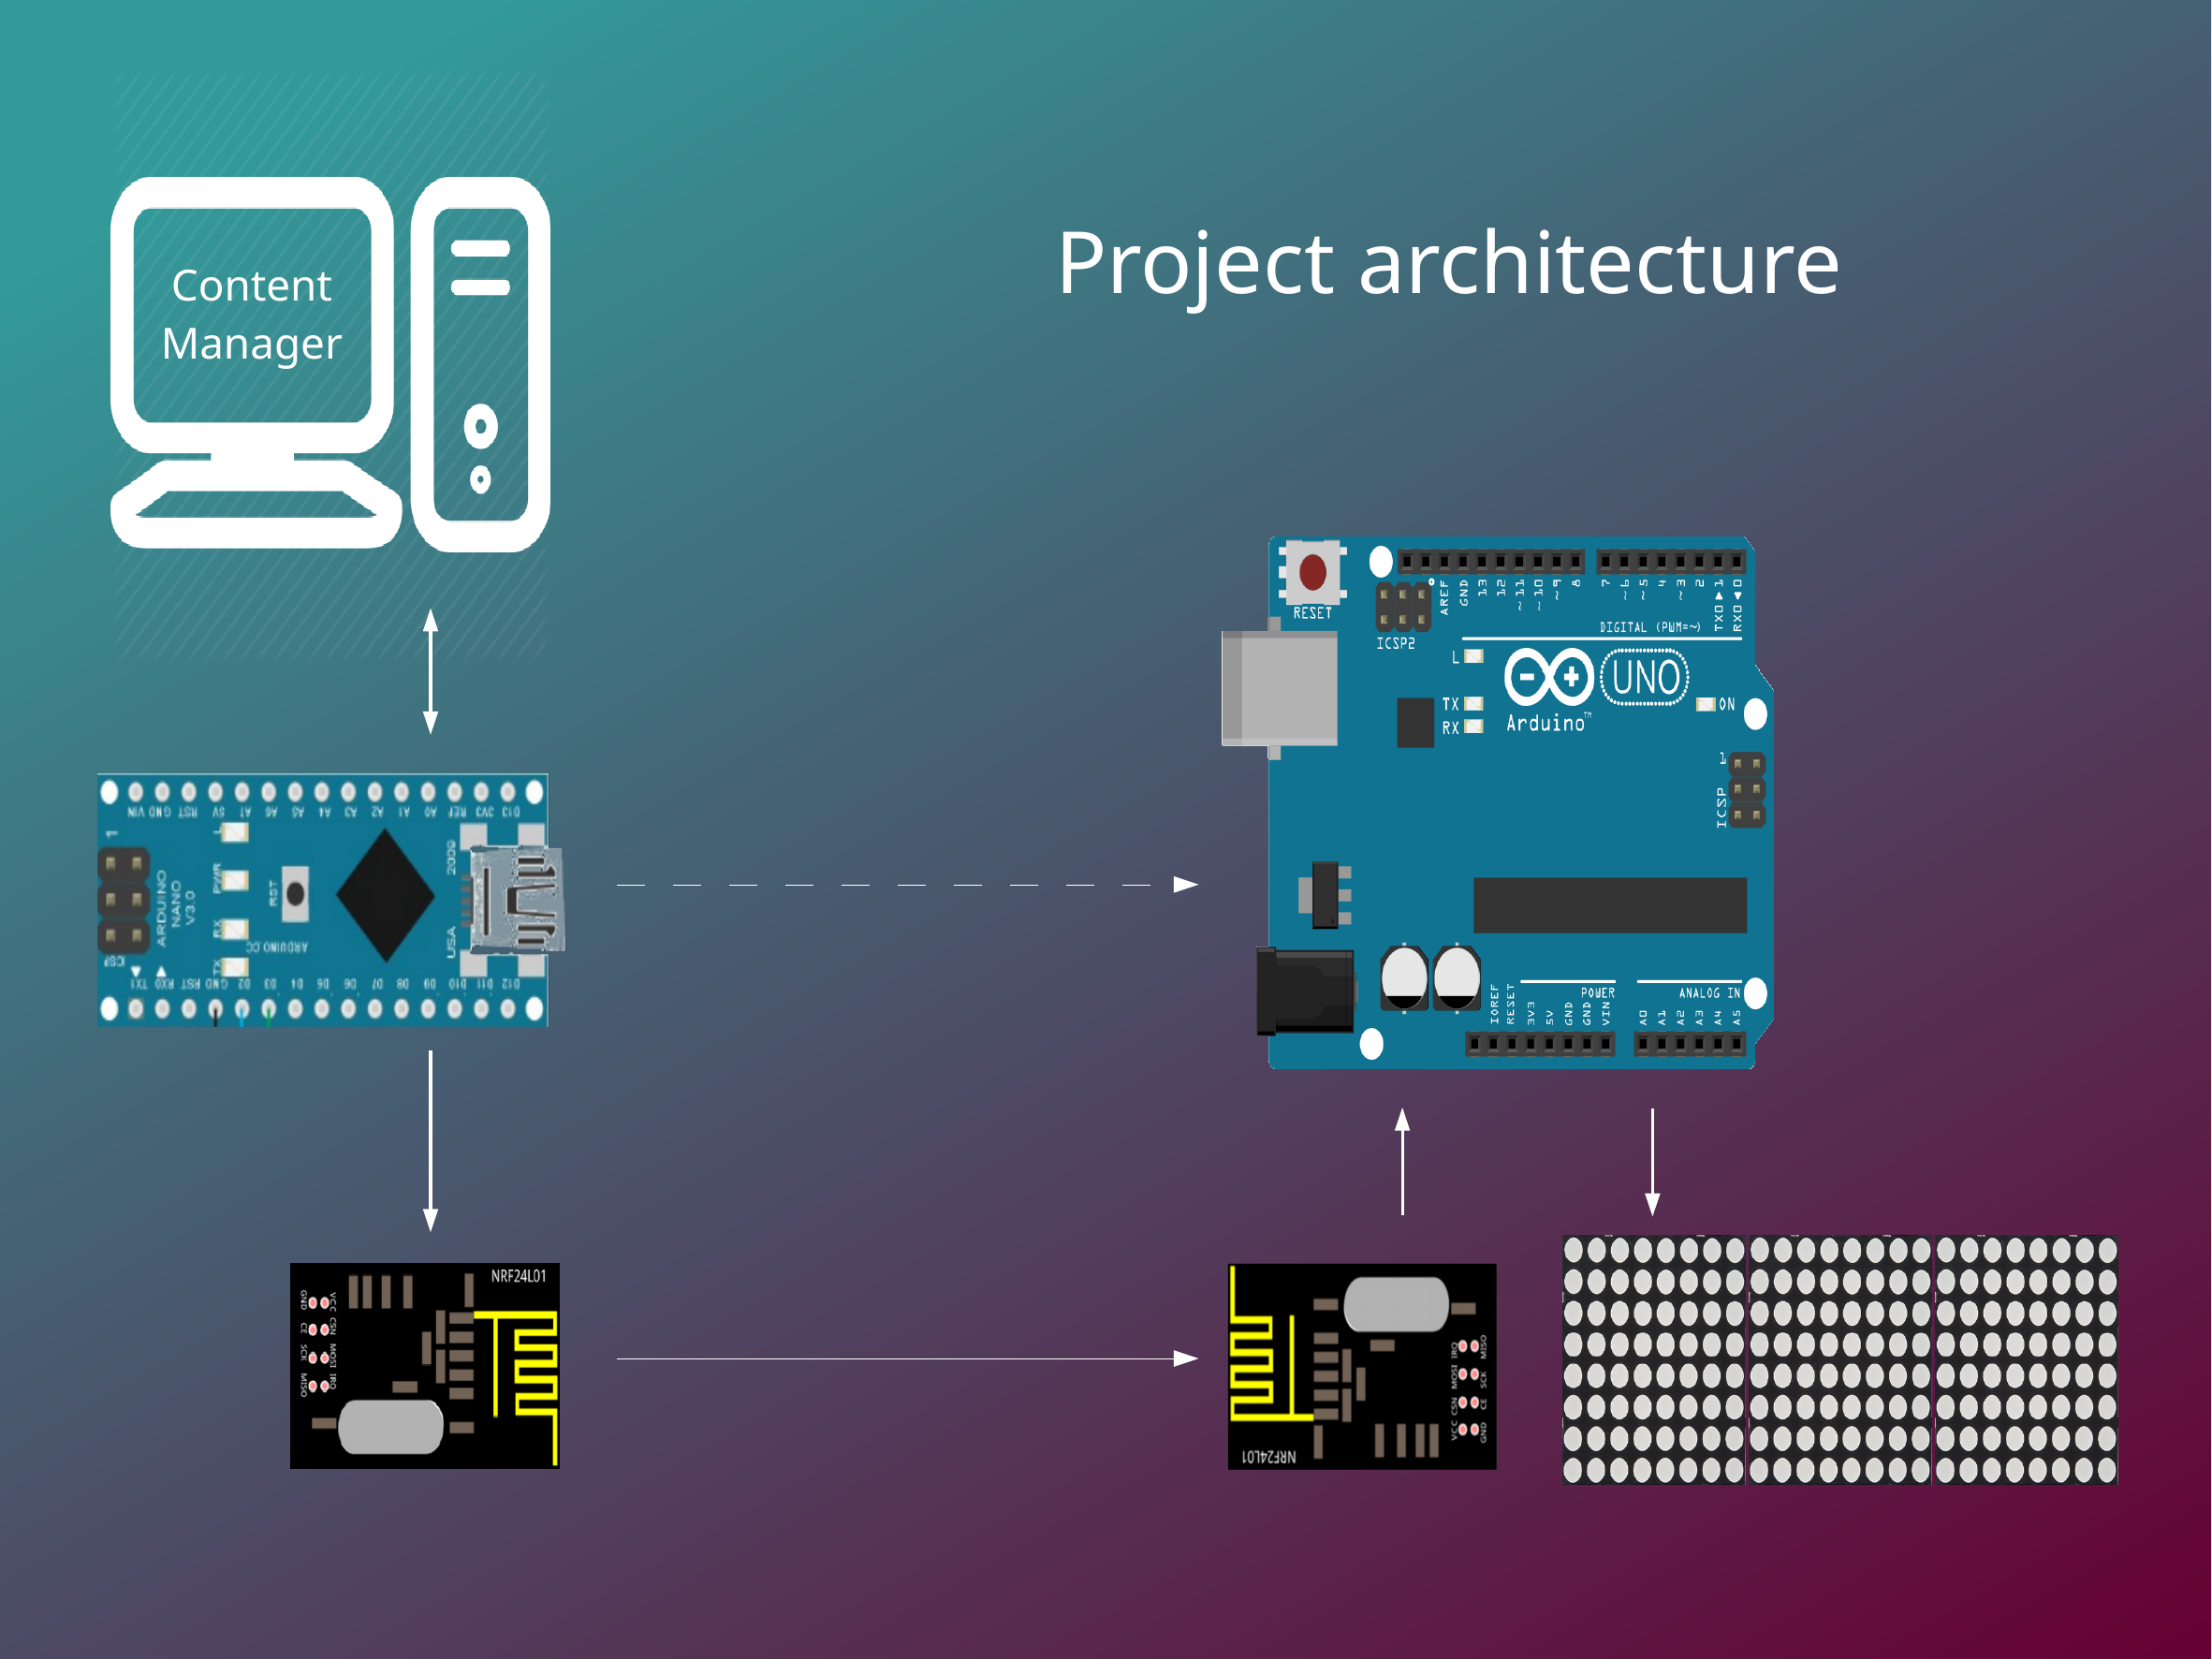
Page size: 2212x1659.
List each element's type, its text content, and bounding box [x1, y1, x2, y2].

picture [1749, 1235, 1932, 1486]
picture [290, 1263, 560, 1469]
picture [1222, 536, 1774, 1074]
picture [110, 66, 550, 664]
text_box Content Manager [108, 223, 396, 404]
picture [1562, 1235, 1746, 1486]
picture [1227, 1263, 1497, 1470]
picture [97, 773, 567, 1027]
text_box Project architecture [943, 186, 1956, 335]
picture [1935, 1235, 2118, 1486]
